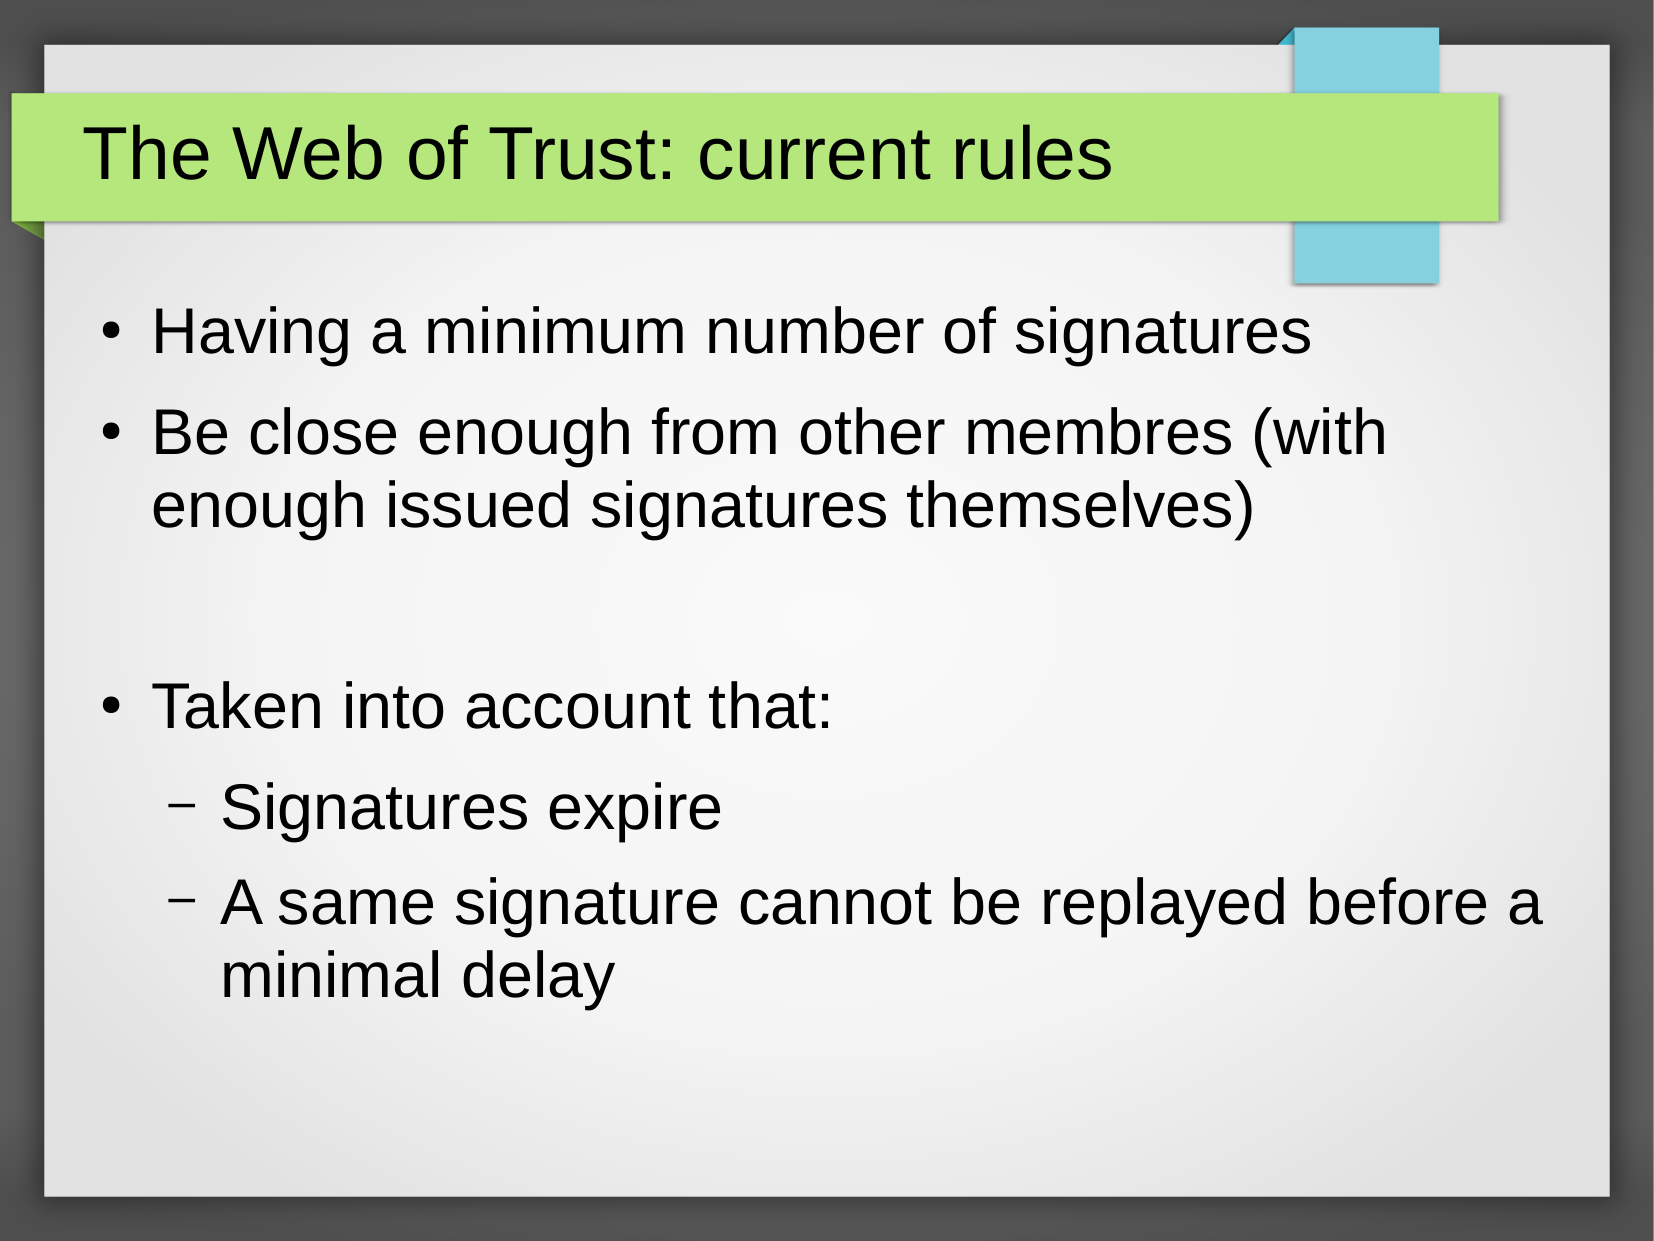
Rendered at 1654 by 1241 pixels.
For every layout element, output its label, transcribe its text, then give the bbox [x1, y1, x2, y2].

title The Web of Trust: current rules [82, 94, 1489, 213]
list Having a minimum number of signatures Be close enough from other membres (with enough issued signatures themselves) Taken into account that: Signatures expire A same signature cannot be replayed before a minimal delay [82, 295, 1571, 1015]
picture [0, 0, 1654, 1241]
